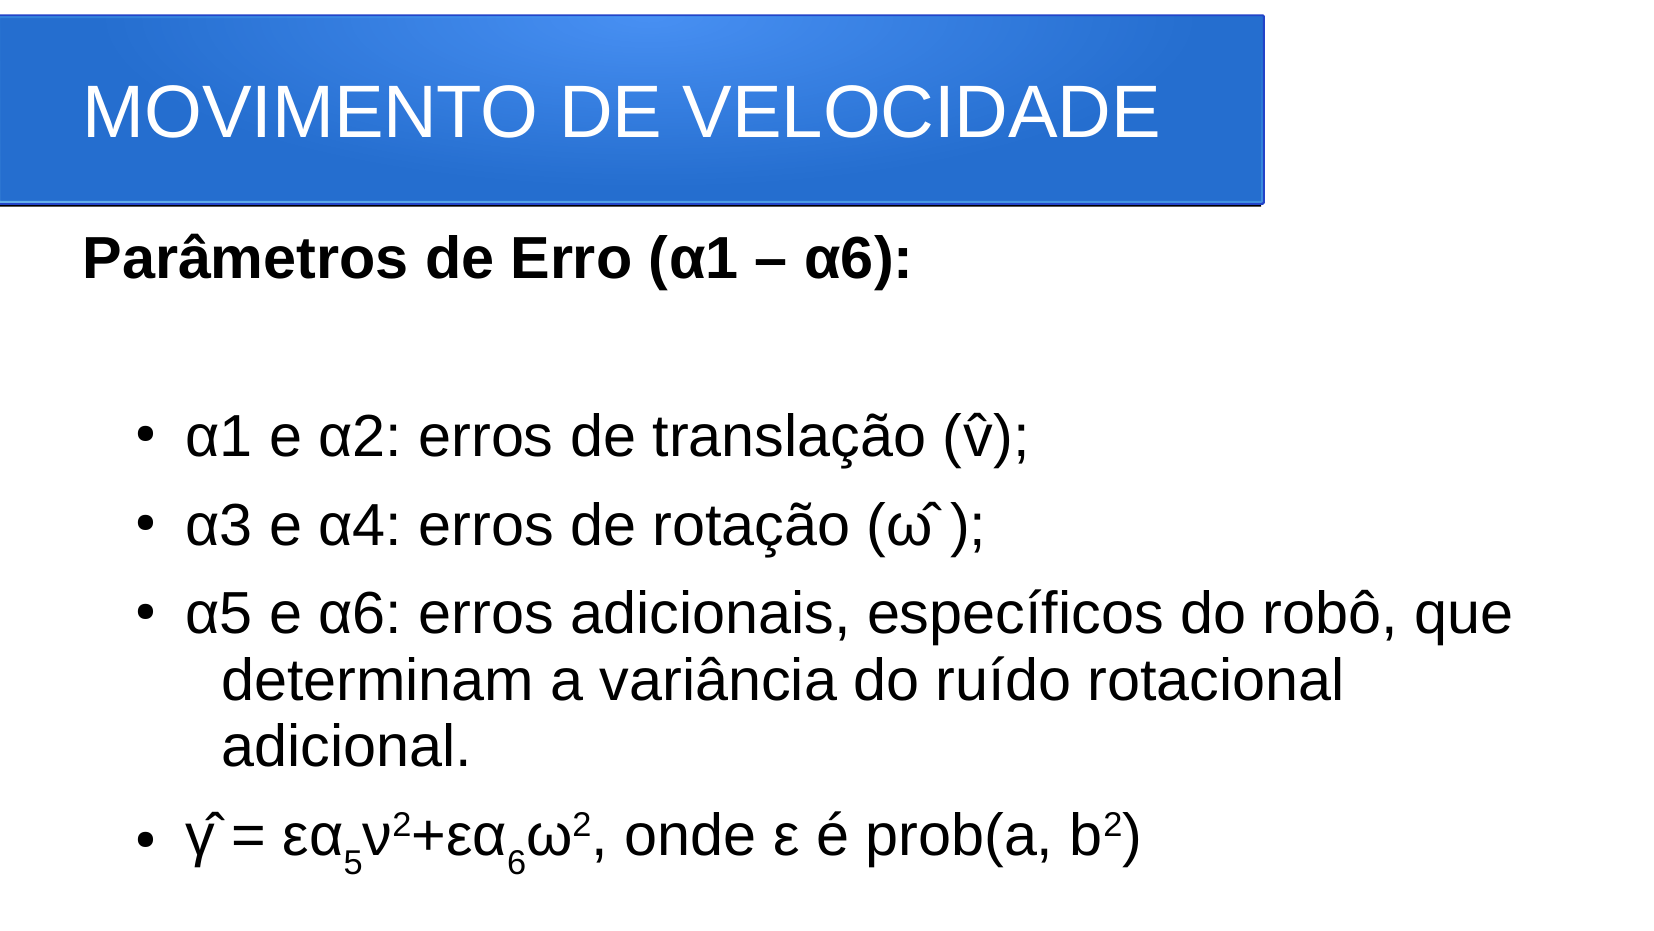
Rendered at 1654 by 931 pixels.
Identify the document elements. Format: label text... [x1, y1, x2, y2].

title MOVIMENTO DE VELOCIDADE [82, 35, 1235, 189]
list Parâmetros de Erro (α1 – α6): α1 e α2: erros de translação (v̂); α3 e α4: erros de rotação (ω̂ ); α5 e α6: erros adicionais, específicos do robô, que determinam a variância do ruído rotacional adicional. γ̂ = εα5ν2+εα6ω2, onde ε é prob(a, b2) [82, 224, 1571, 886]
